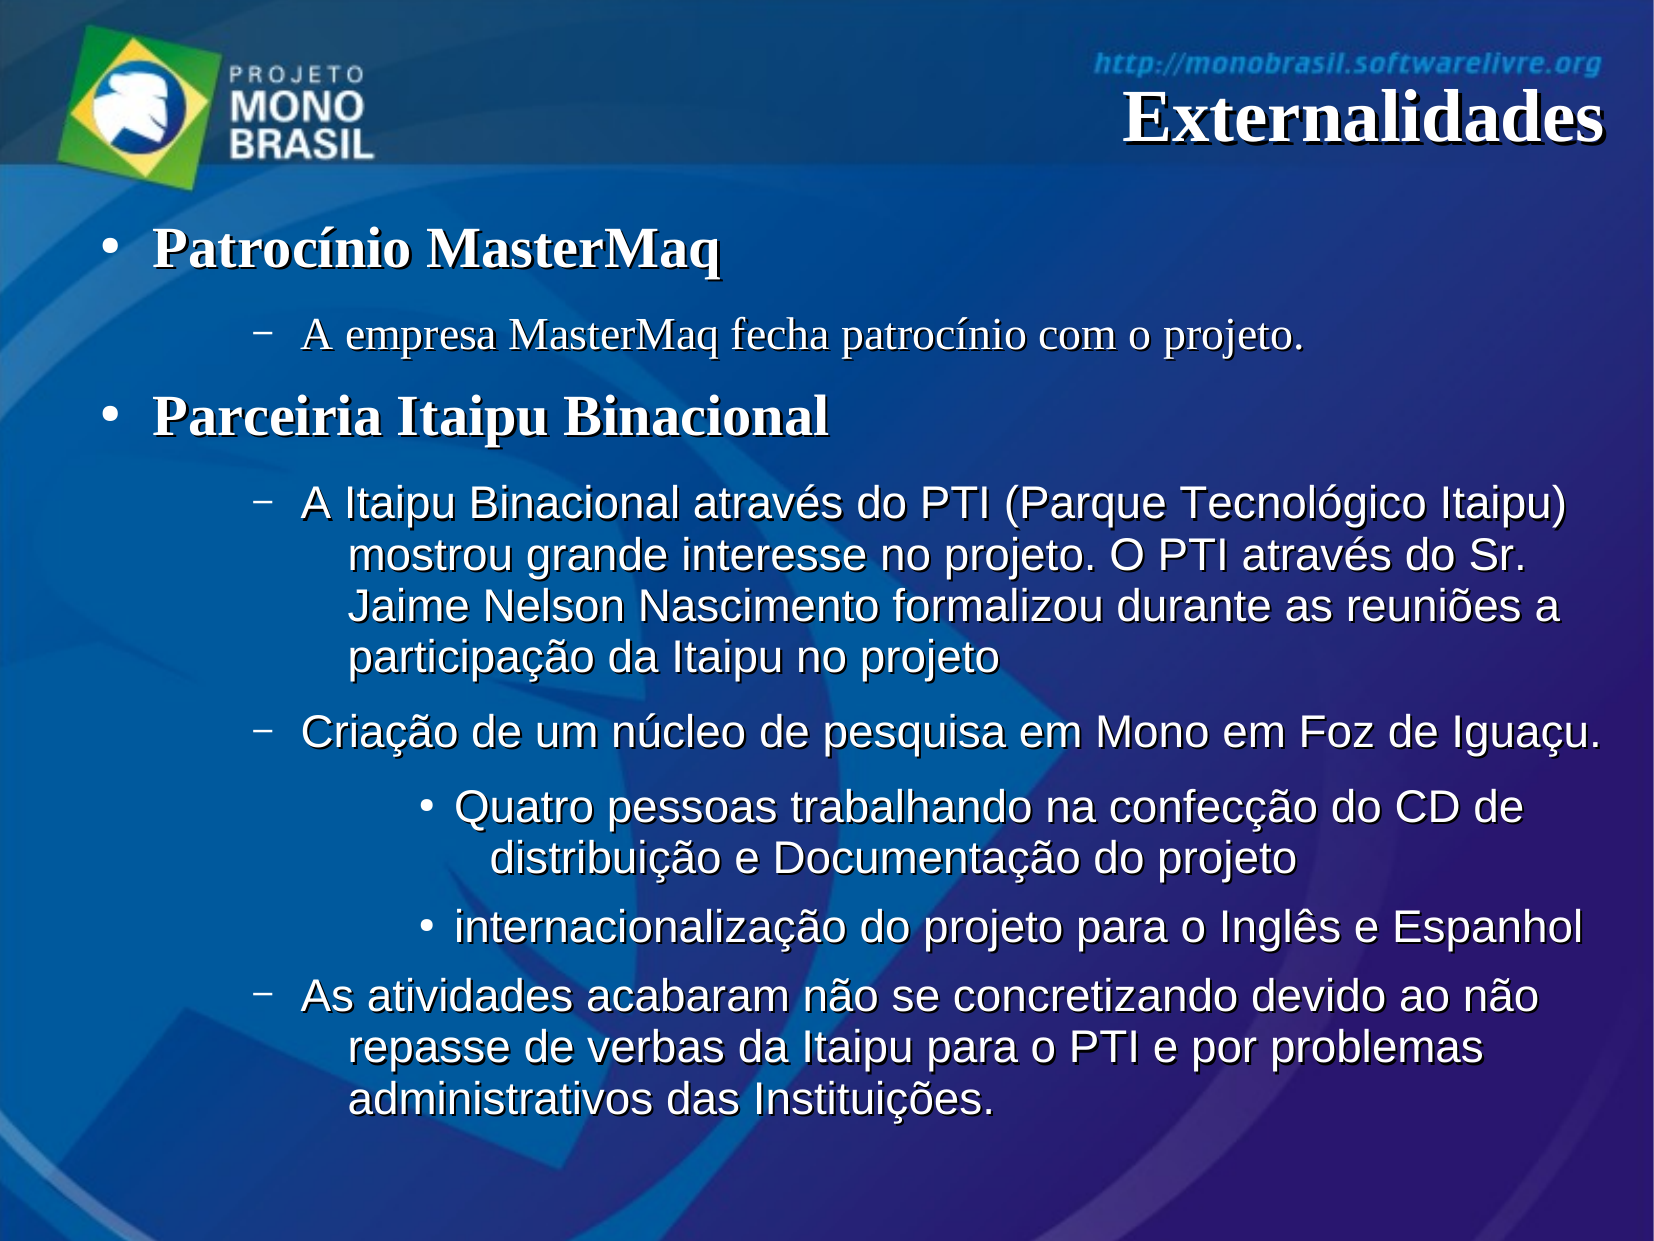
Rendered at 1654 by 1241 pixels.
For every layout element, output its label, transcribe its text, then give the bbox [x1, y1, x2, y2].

title Externalidades [222, 43, 1606, 191]
list Patrocínio MasterMaq A empresa MasterMaq fecha patrocínio com o projeto. Parceiria Itaipu Binacional A Itaipu Binacional através do PTI (Parque Tecnológico Itaipu) mostrou grande interesse no projeto. O PTI através do Sr. Jaime Nelson Nascimento formalizou durante as reuniões a participação da Itaipu no projeto Criação de um núcleo de pesquisa em Mono em Foz de Iguaçu. Quatro pessoas trabalhando na confecção do CD de distribuição e Documentação do projeto internacionalização do projeto para o Inglês e Espanhol As atividades acabaram não se concretizando devido ao não repasse de verbas da Itaipu para o PTI e por problemas administrativos das Instituições. [64, 214, 1627, 1101]
picture [0, 0, 1654, 1241]
